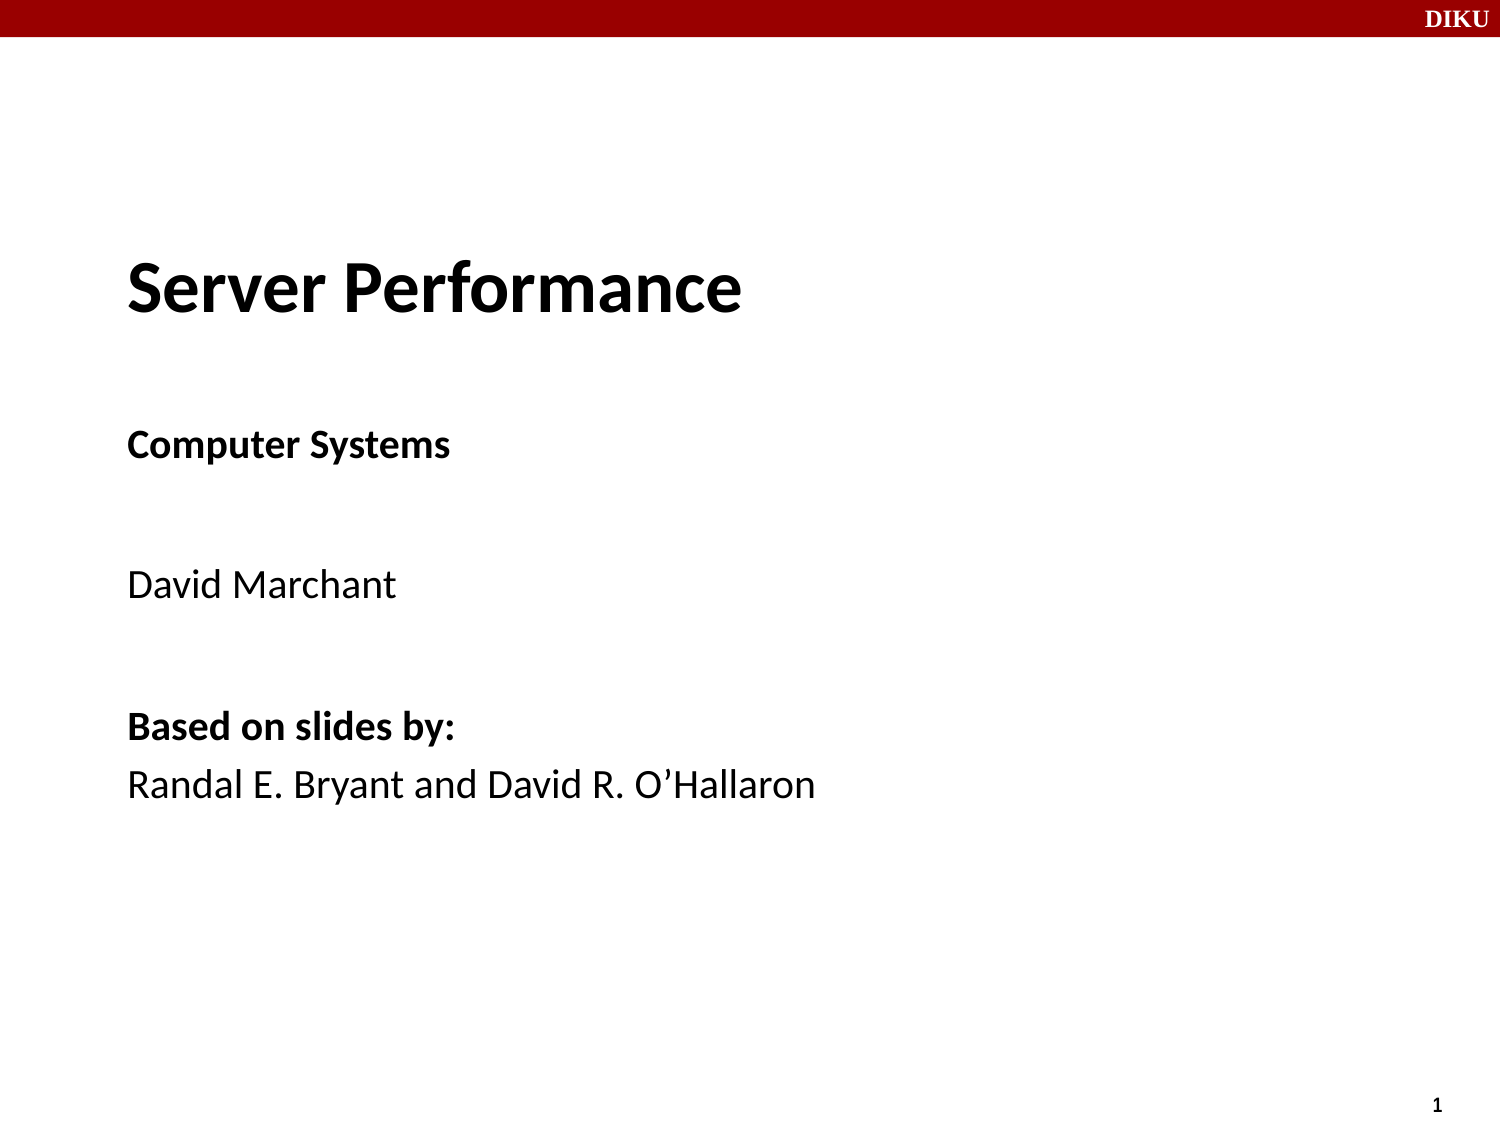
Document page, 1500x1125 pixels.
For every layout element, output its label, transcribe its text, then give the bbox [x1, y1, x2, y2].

text_box Based on slides by: Randal E. Bryant and David R. O’Hallaron [112, 637, 1372, 925]
text_box Server Performance Computer Systems David Marchant [112, 262, 1388, 582]
